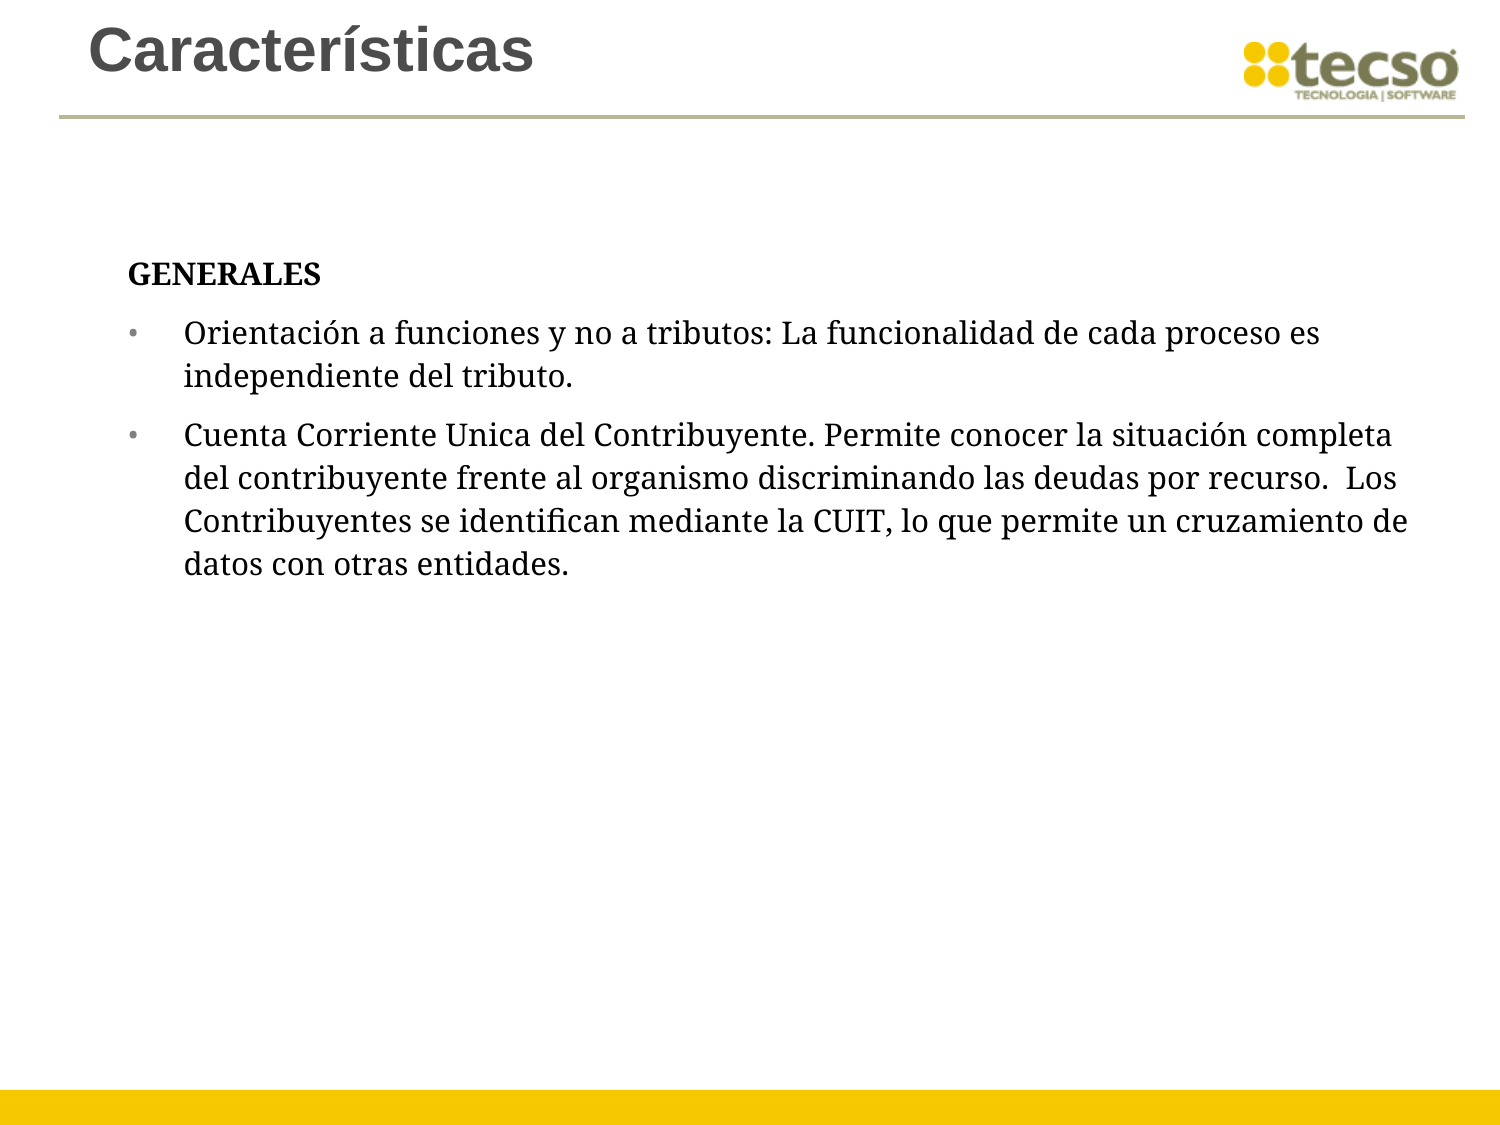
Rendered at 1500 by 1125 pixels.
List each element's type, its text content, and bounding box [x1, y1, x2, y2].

picture [1244, 42, 1459, 102]
list GENERALES Orientación a funciones y no a tributos: La funcionalidad de cada proceso es independiente del tributo. Cuenta Corriente Unica del Contribuyente. Permite conocer la situación completa del contribuyente frente al organismo discriminando las deudas por recurso. Los Contribuyentes se identifican mediante la CUIT, lo que permite un cruzamiento de datos con otras entidades. [112, 184, 1426, 1013]
title Características [73, 6, 1238, 211]
